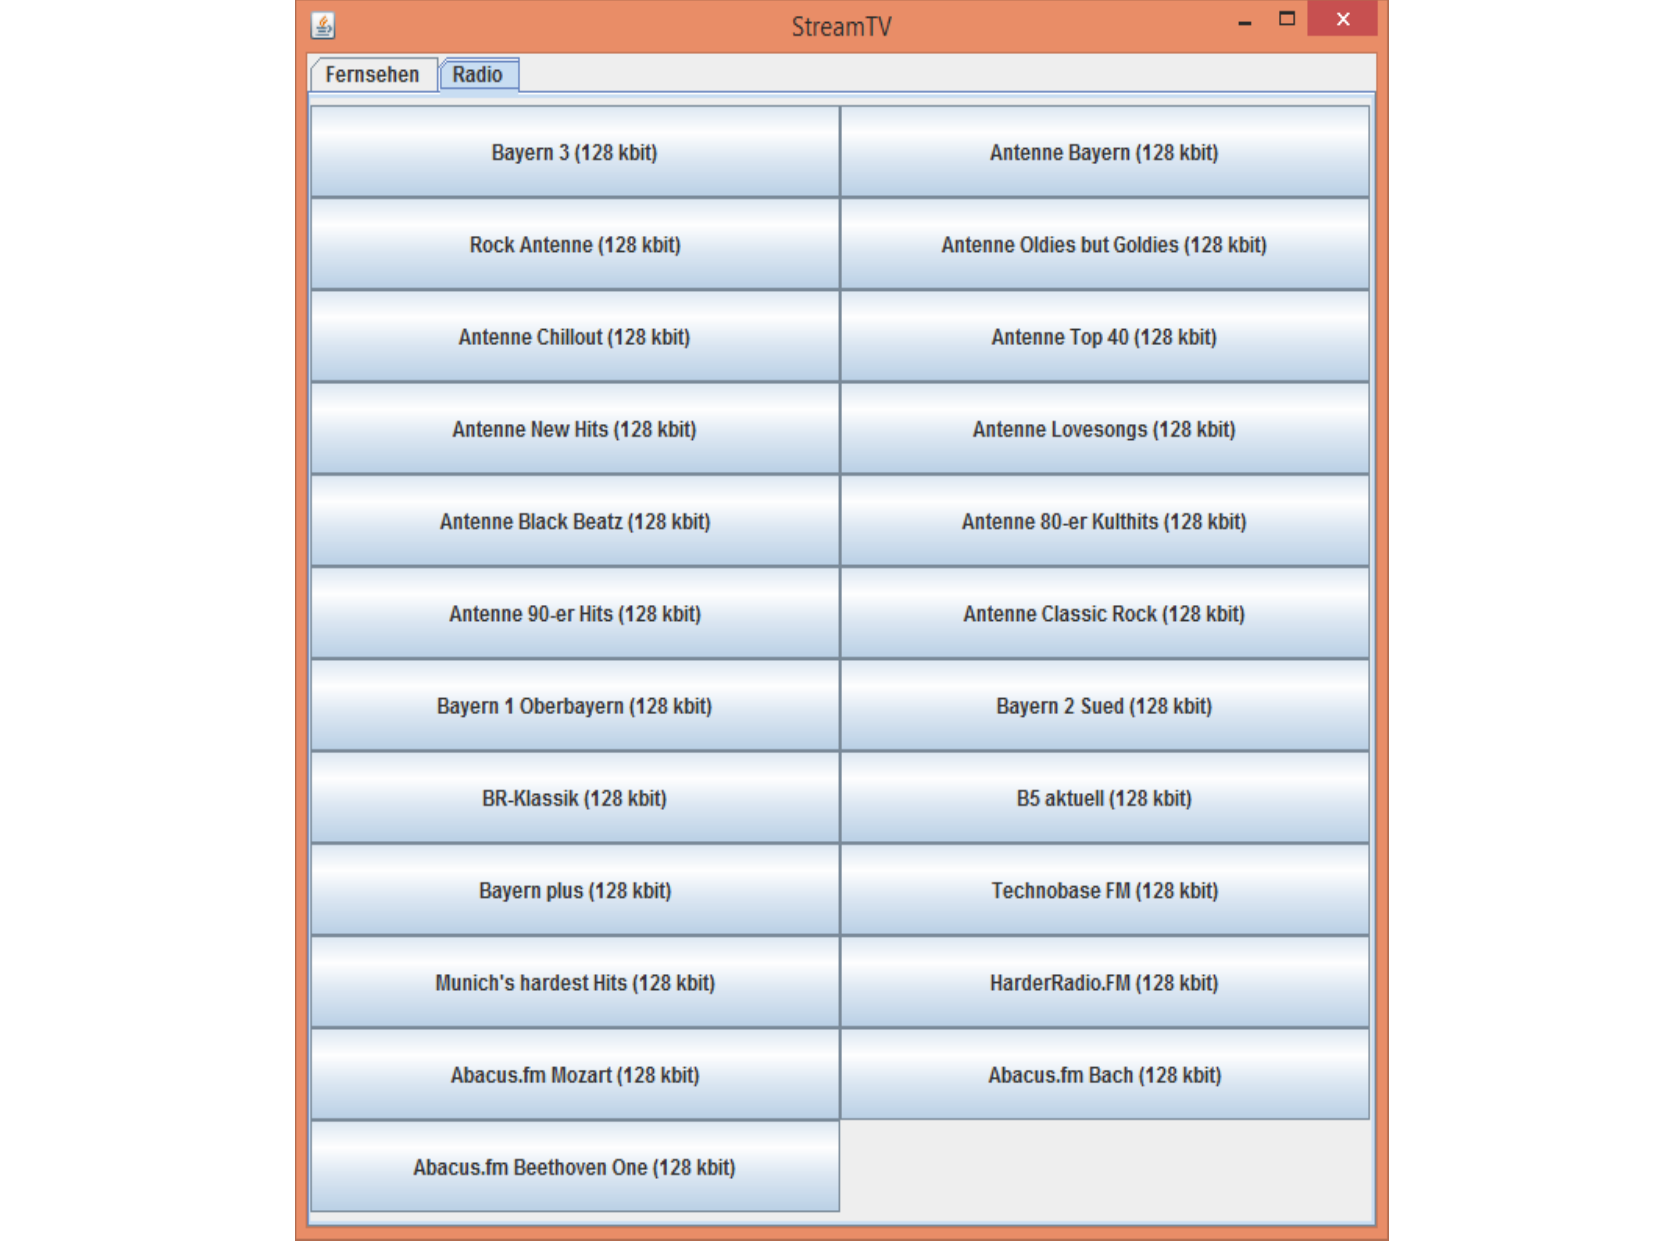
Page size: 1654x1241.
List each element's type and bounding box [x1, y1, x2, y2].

picture [295, 0, 1389, 1241]
